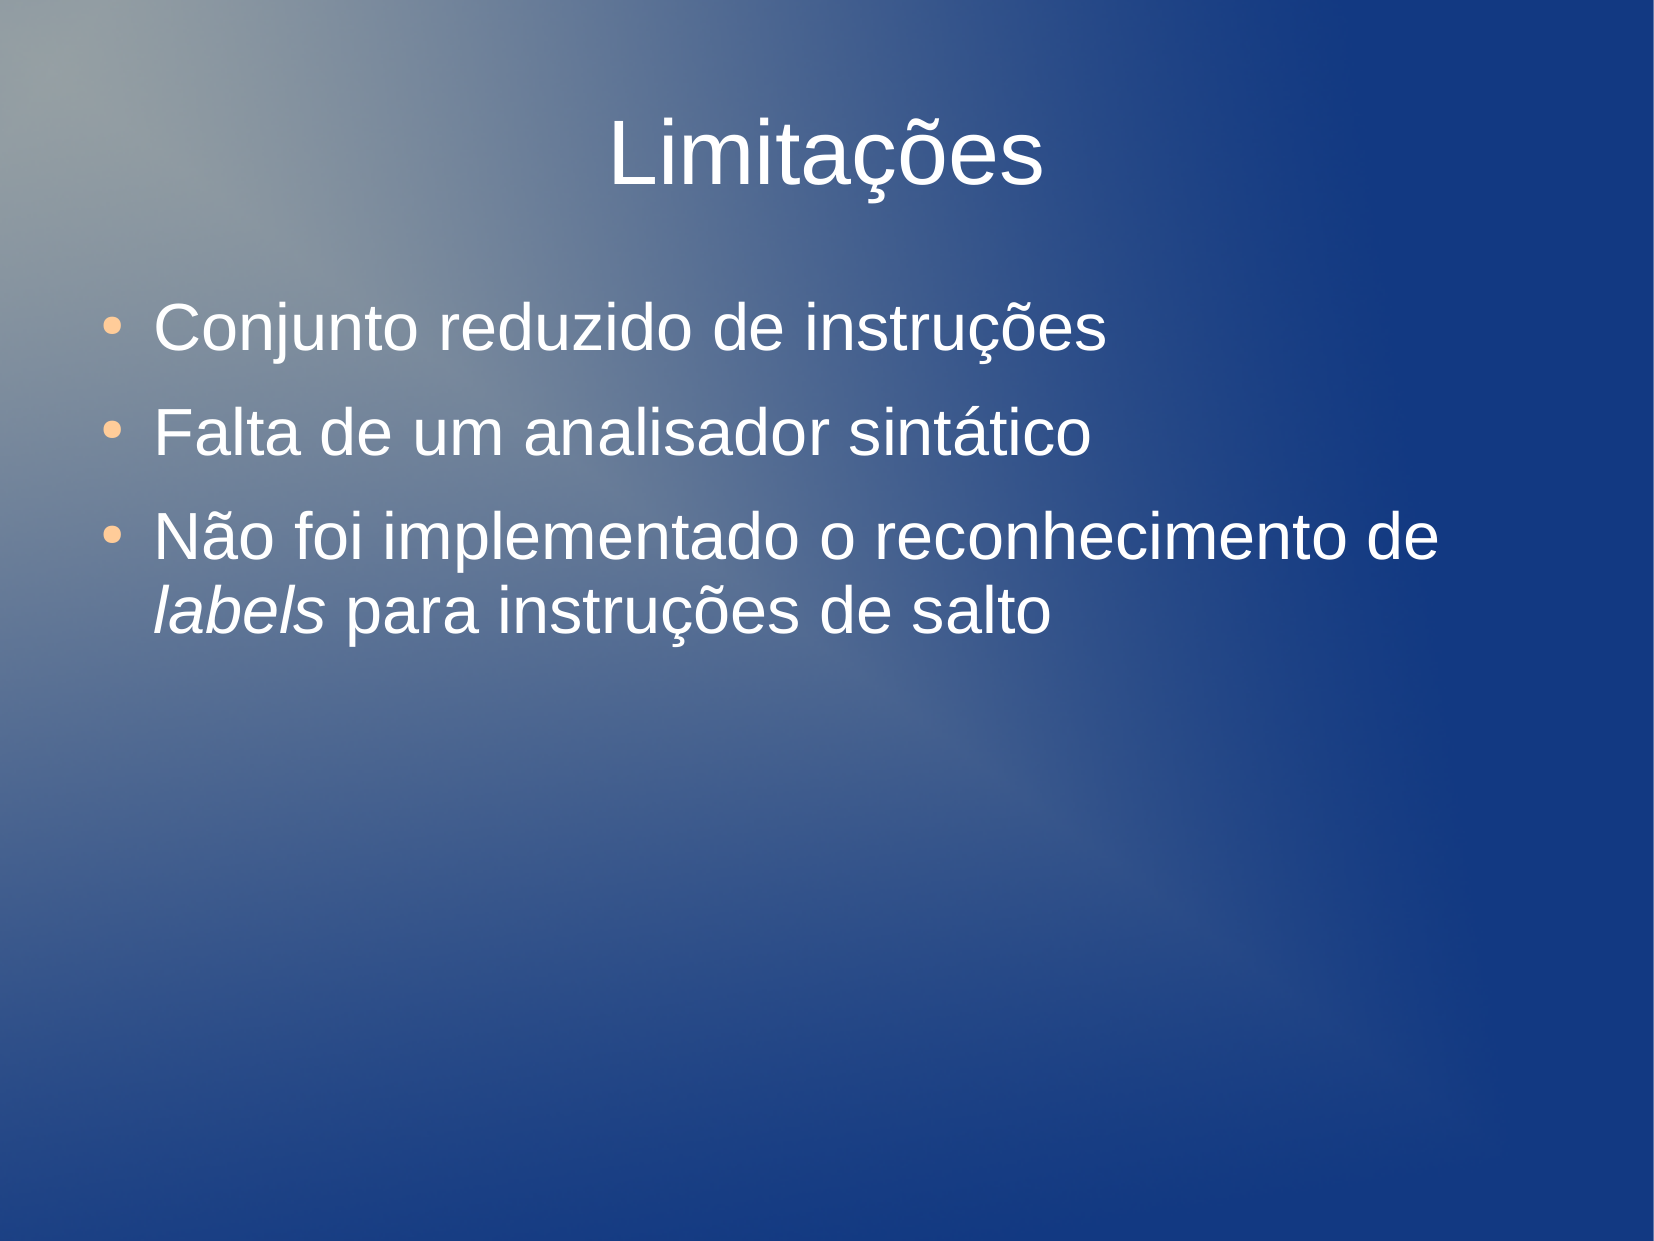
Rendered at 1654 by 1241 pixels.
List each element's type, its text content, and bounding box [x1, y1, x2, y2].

picture [0, 0, 1654, 1241]
list Conjunto reduzido de instruções Falta de um analisador sintático Não foi implementado o reconhecimento de labels para instruções de salto [82, 290, 1571, 1010]
title Limitações [82, 49, 1571, 257]
